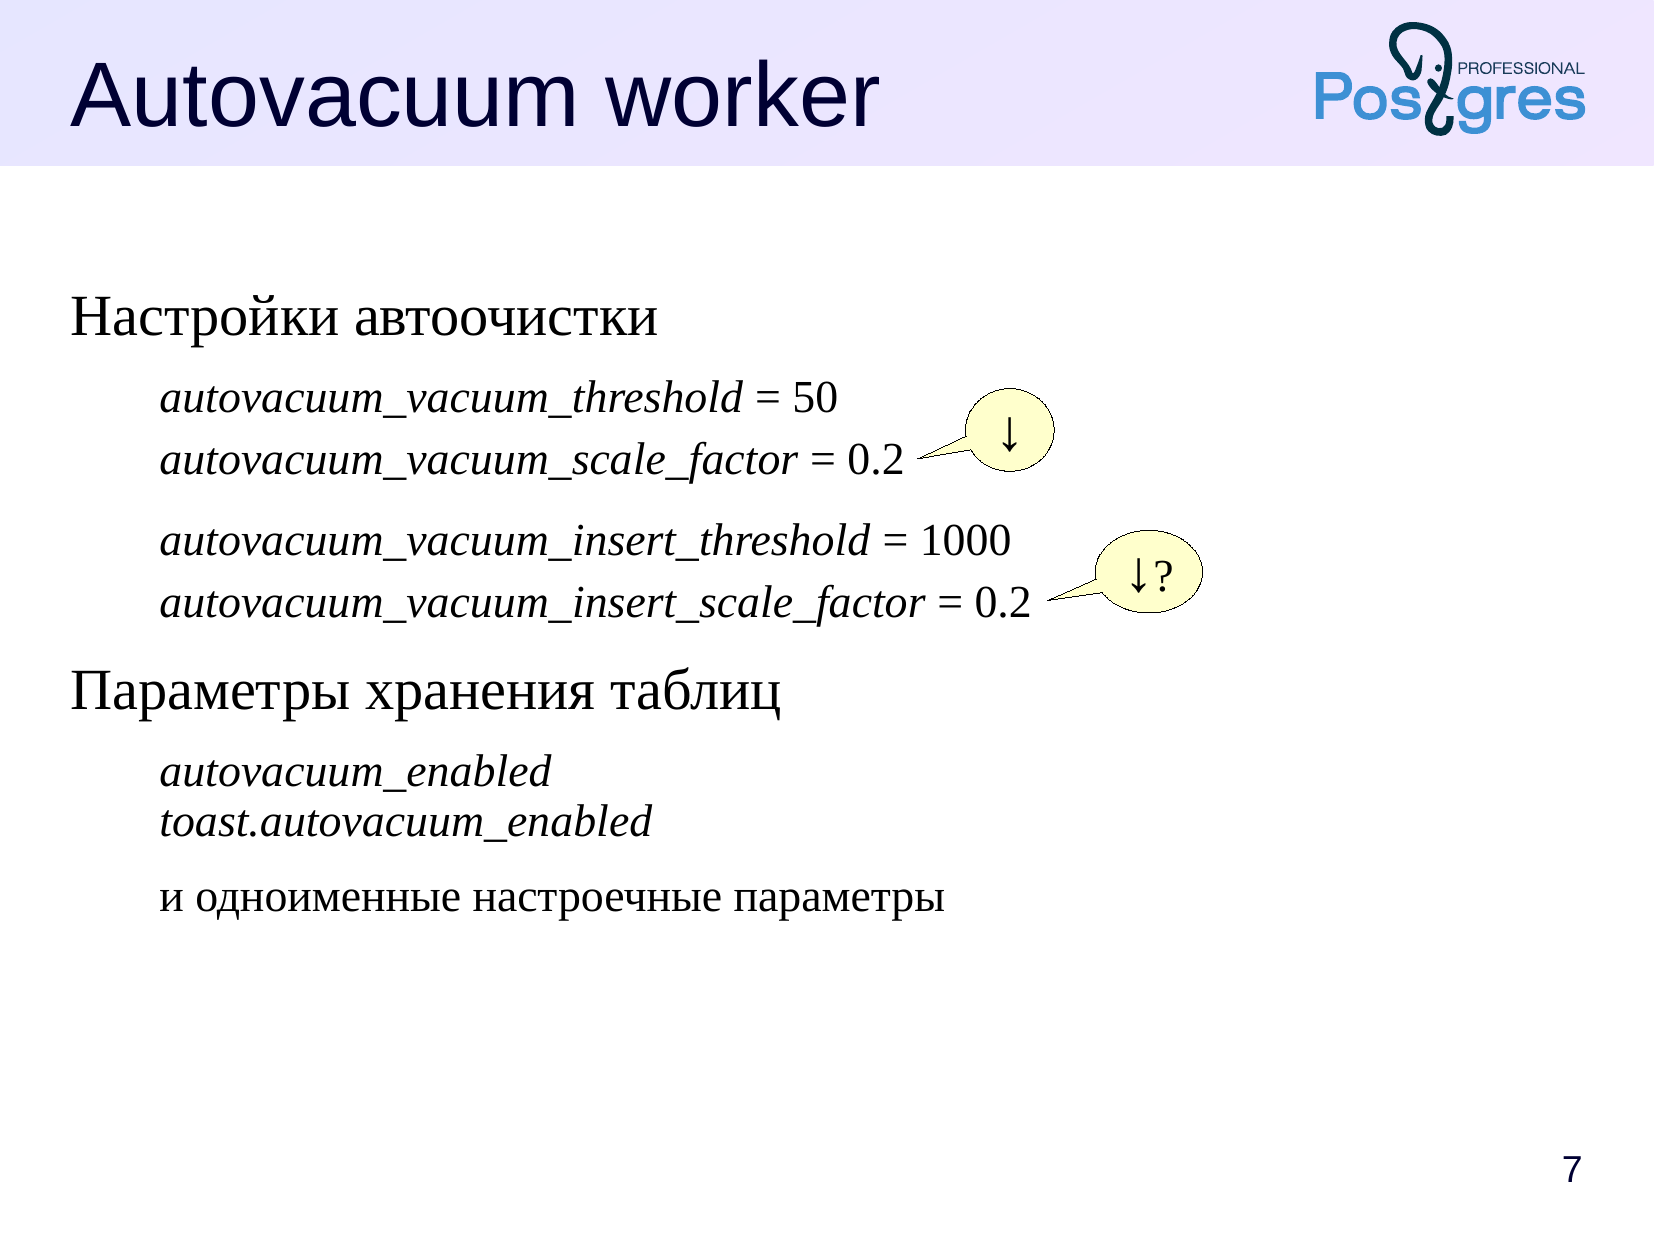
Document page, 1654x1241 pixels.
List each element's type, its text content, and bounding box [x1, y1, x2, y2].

title Autovacuum worker [70, 43, 1241, 147]
text_box ↓? [1047, 530, 1203, 613]
list Настройки автоочистки autovacuum_vacuum_threshold = 50 autovacuum_vacuum_scale_factor = 0.2 autovacuum_vacuum_insert_threshold = 1000 autovacuum_vacuum_insert_scale_factor = 0.2 Параметры хранения таблиц autovacuum_enabled toast.autovacuum_enabled и одноименные настроечные параметры [70, 283, 1583, 1141]
text_box ↓ [917, 388, 1055, 472]
